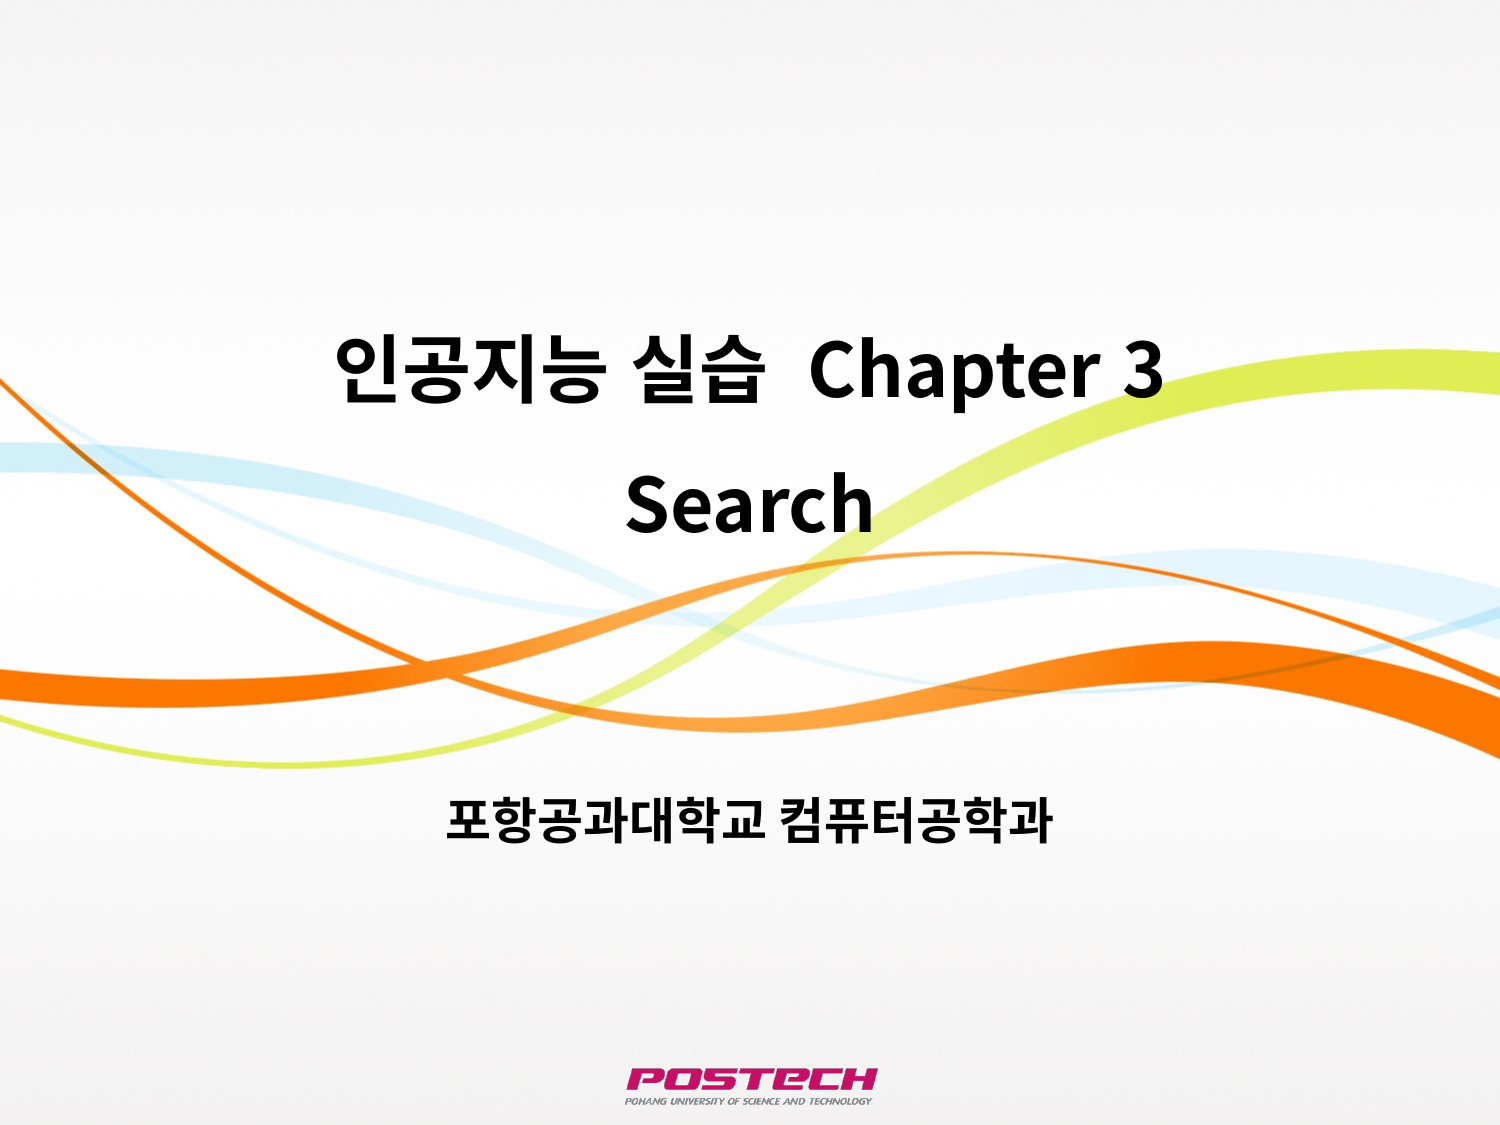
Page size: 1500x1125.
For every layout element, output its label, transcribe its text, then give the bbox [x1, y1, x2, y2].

subtitle 포항공과대학교 컴퓨터공학과 [308, 741, 1192, 897]
picture [0, 0, 1500, 1125]
title 인공지능 실습 Chapter 3 Search [64, 146, 1436, 679]
